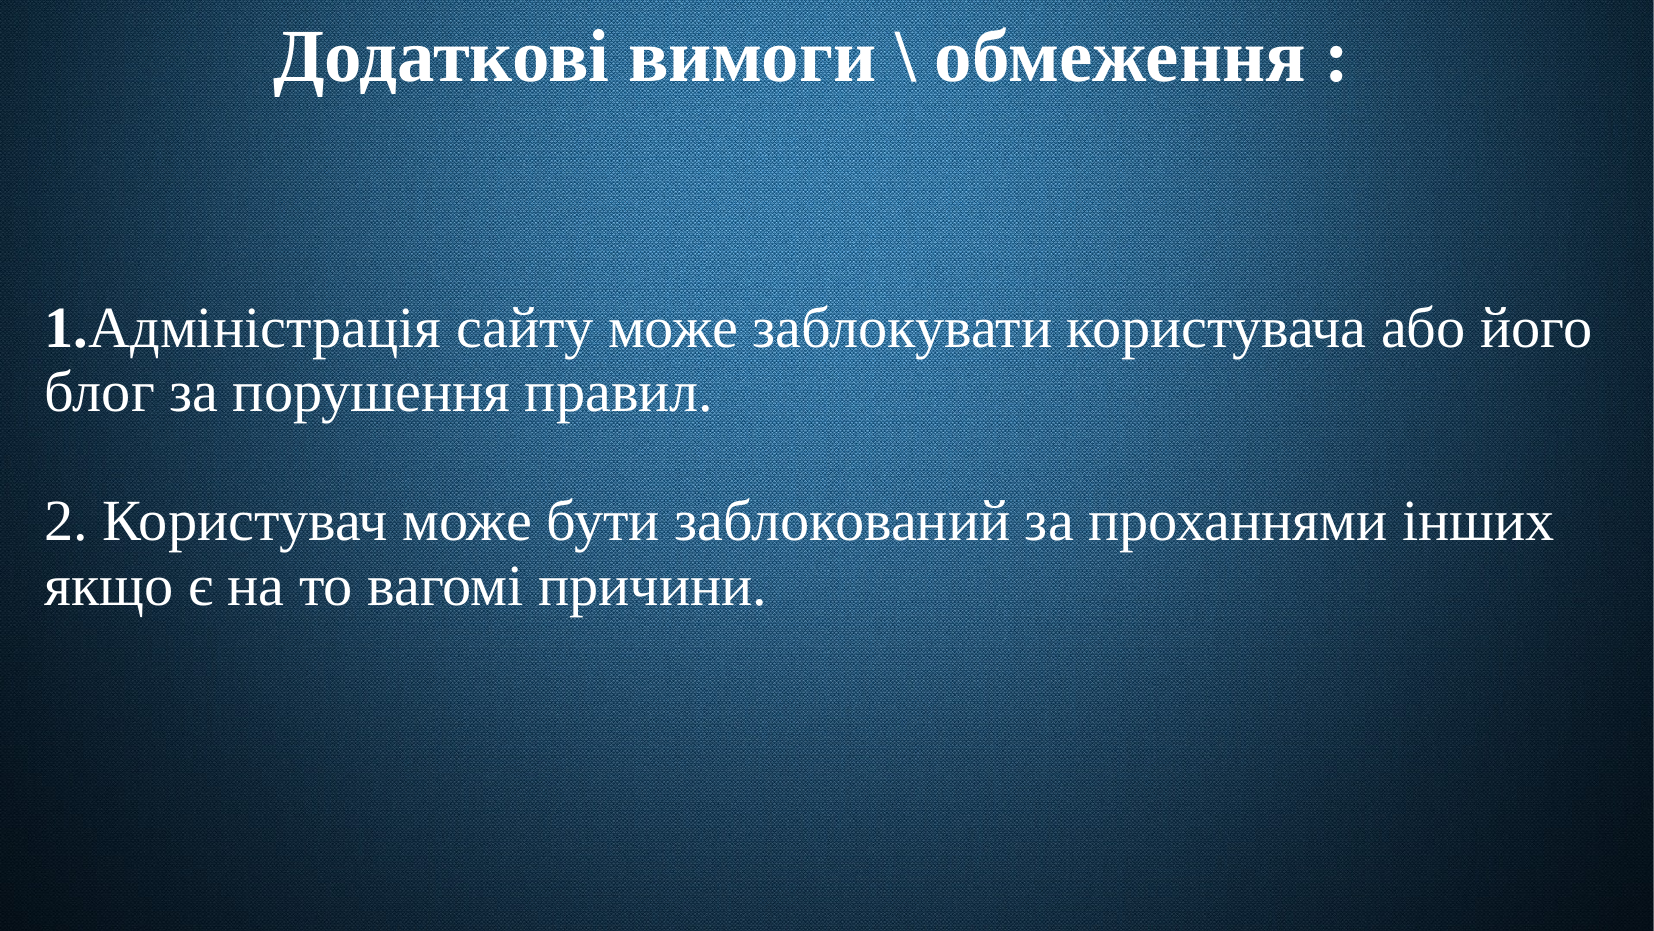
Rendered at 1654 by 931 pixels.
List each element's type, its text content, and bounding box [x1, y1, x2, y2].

text_box Додаткові вимоги \ обмеження : [258, 7, 1366, 106]
picture [0, 0, 1654, 931]
text_box 1.Адміністрація сайту може заблокувати користувача або його блог за порушення правил. 2. Користувач може бути заблокований за проханнями інших якщо є на то вагомі причини. [30, 287, 1608, 691]
